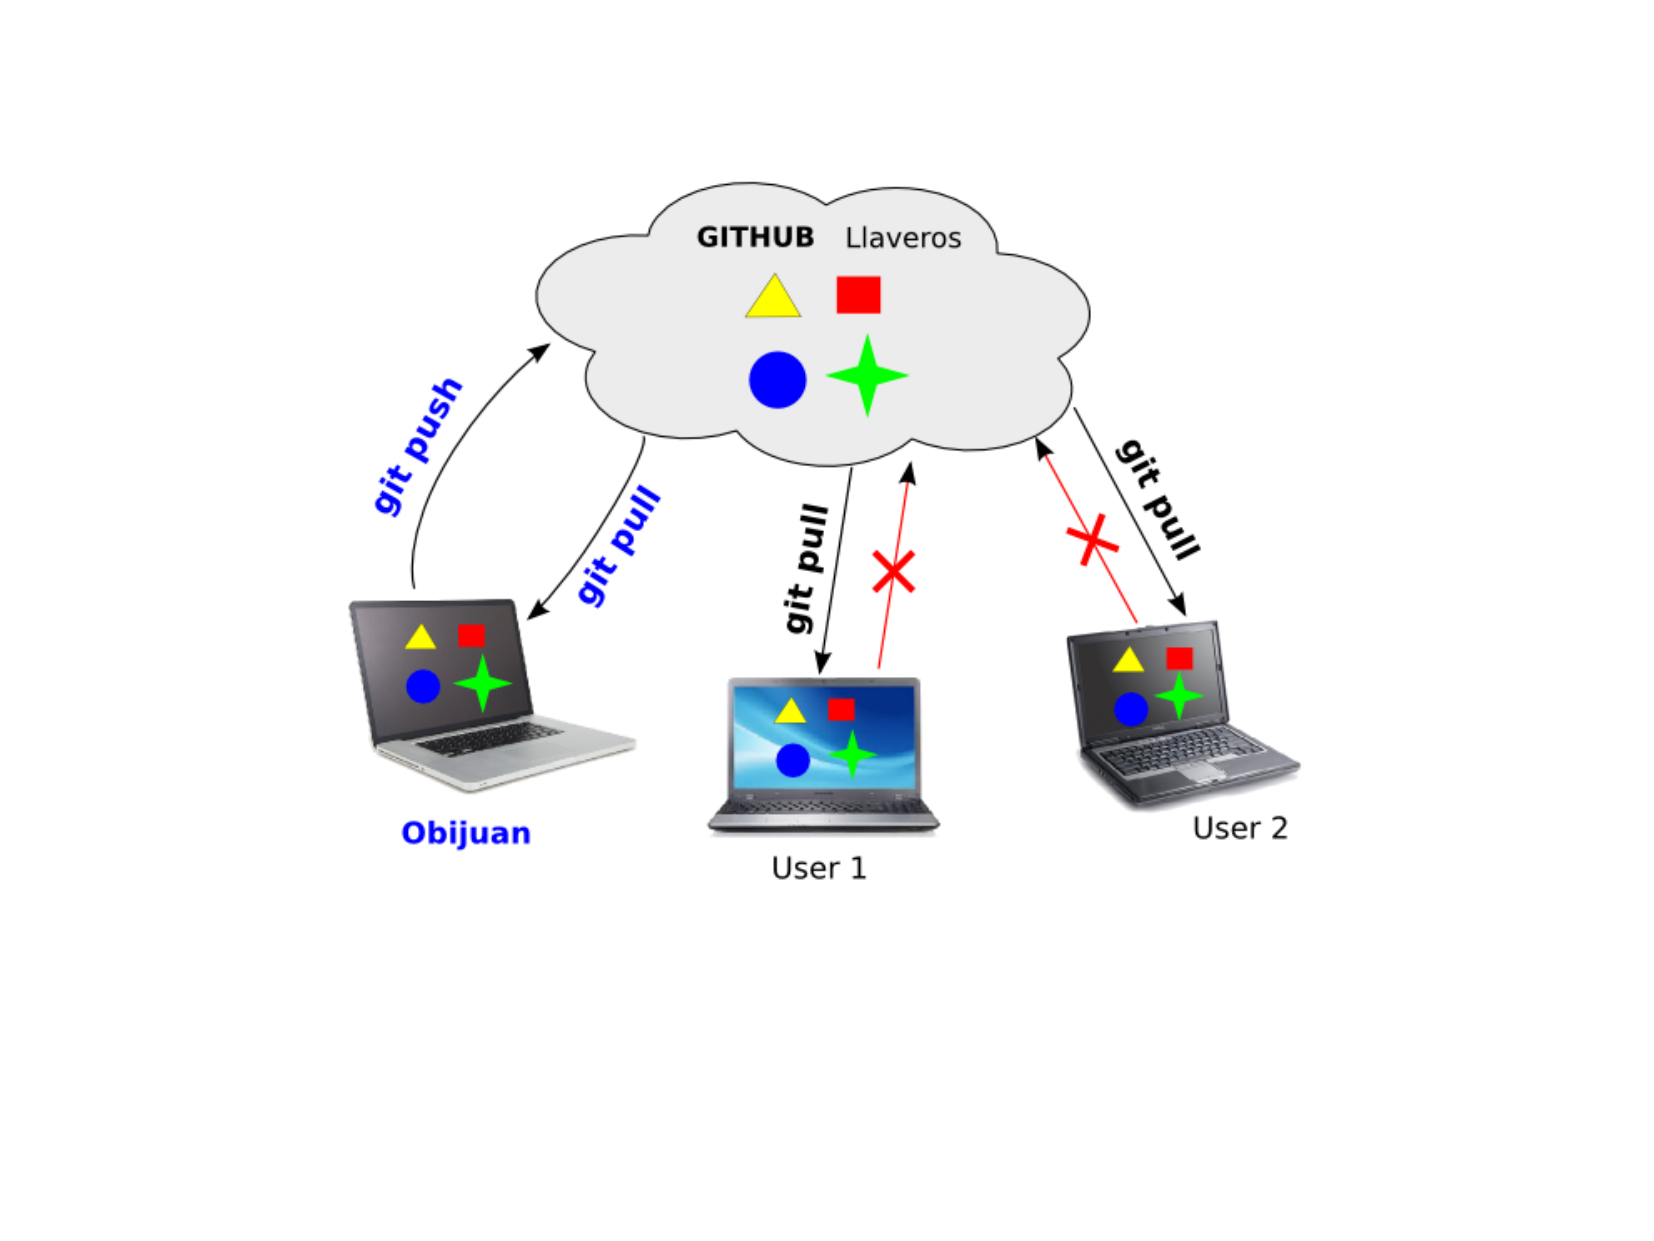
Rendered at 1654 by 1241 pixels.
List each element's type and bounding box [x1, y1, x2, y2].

picture [322, 154, 1326, 893]
